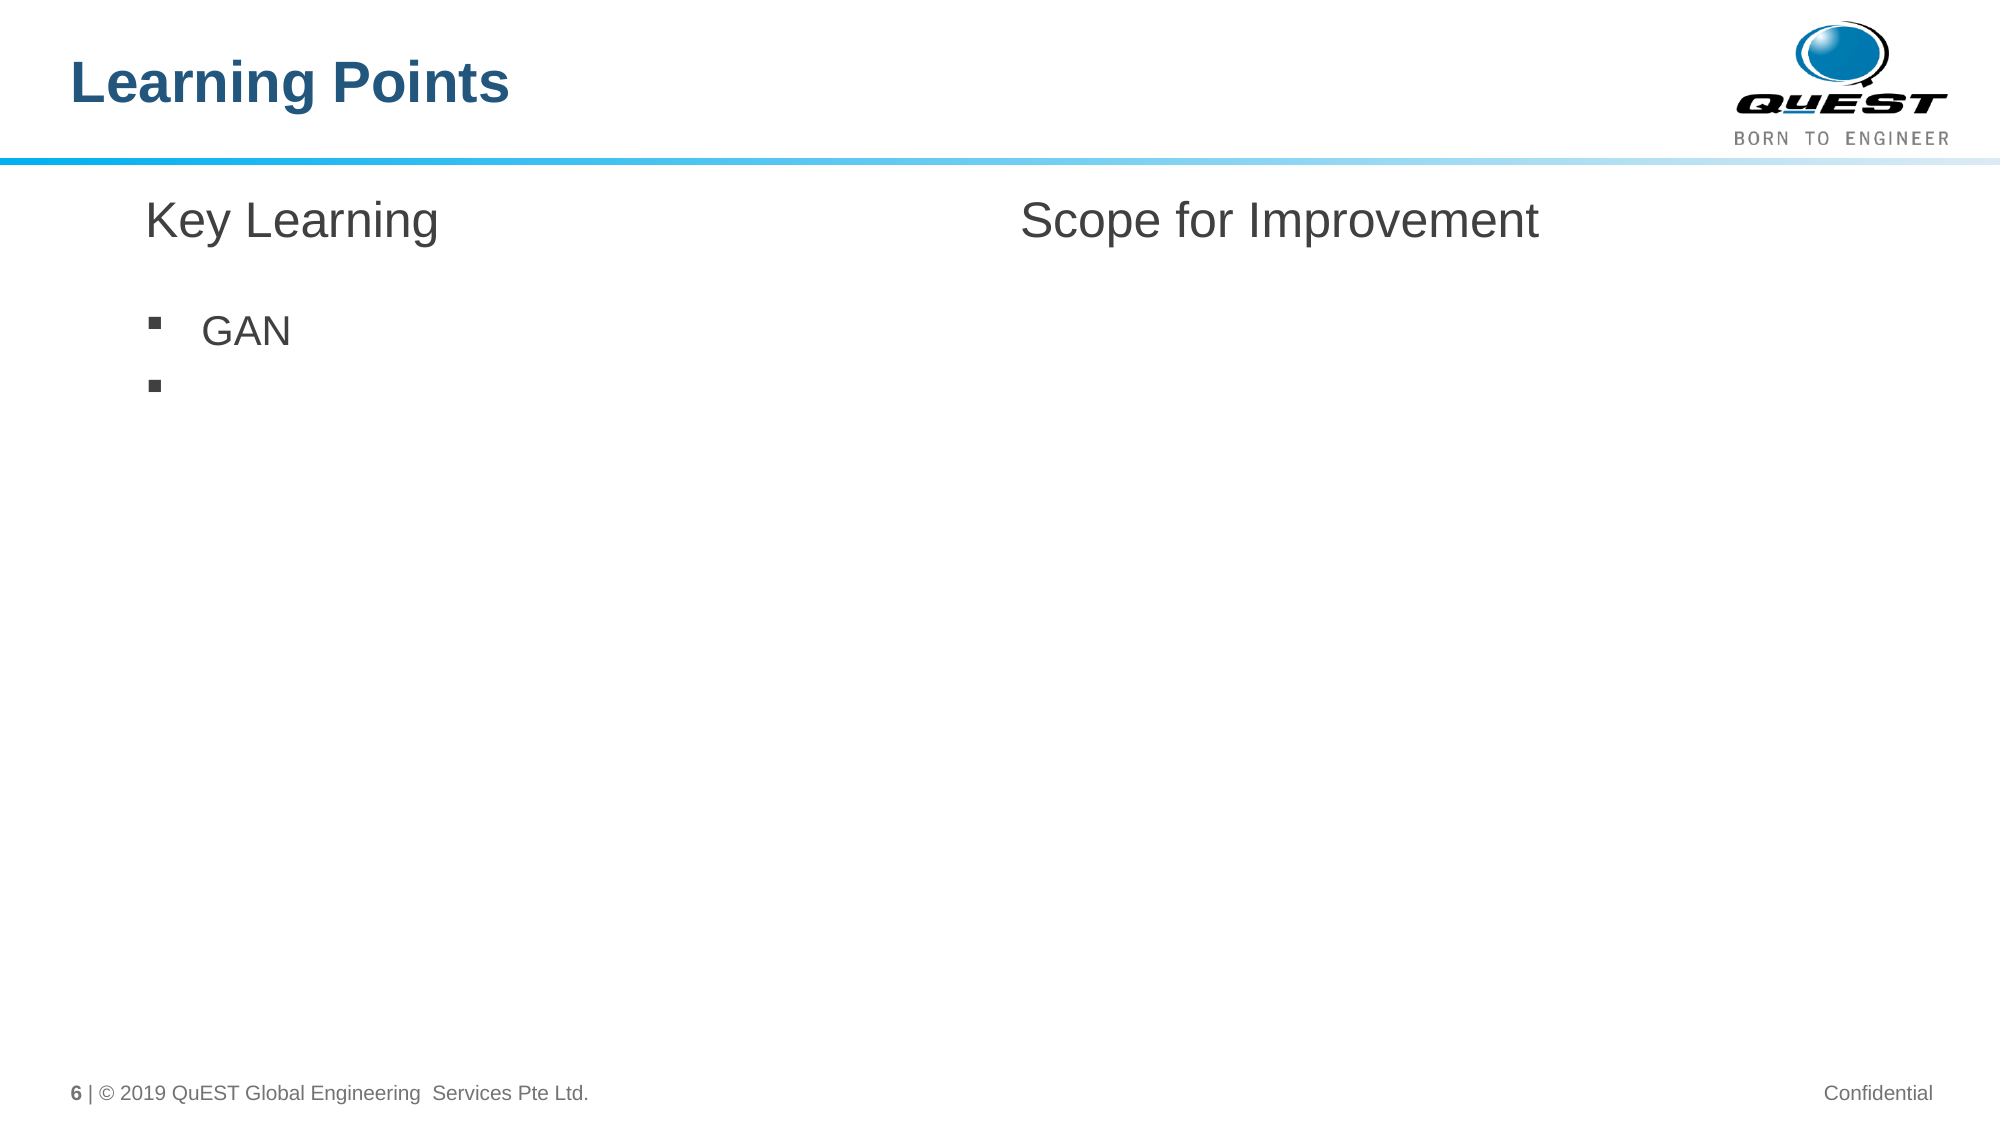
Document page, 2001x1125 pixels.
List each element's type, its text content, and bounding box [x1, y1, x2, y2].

list GAN [137, 296, 984, 999]
list Key Learning [137, 149, 984, 285]
picture [1735, 21, 1948, 145]
title Learning Points [55, 19, 1592, 139]
list Scope for Improvement [1012, 149, 1863, 285]
